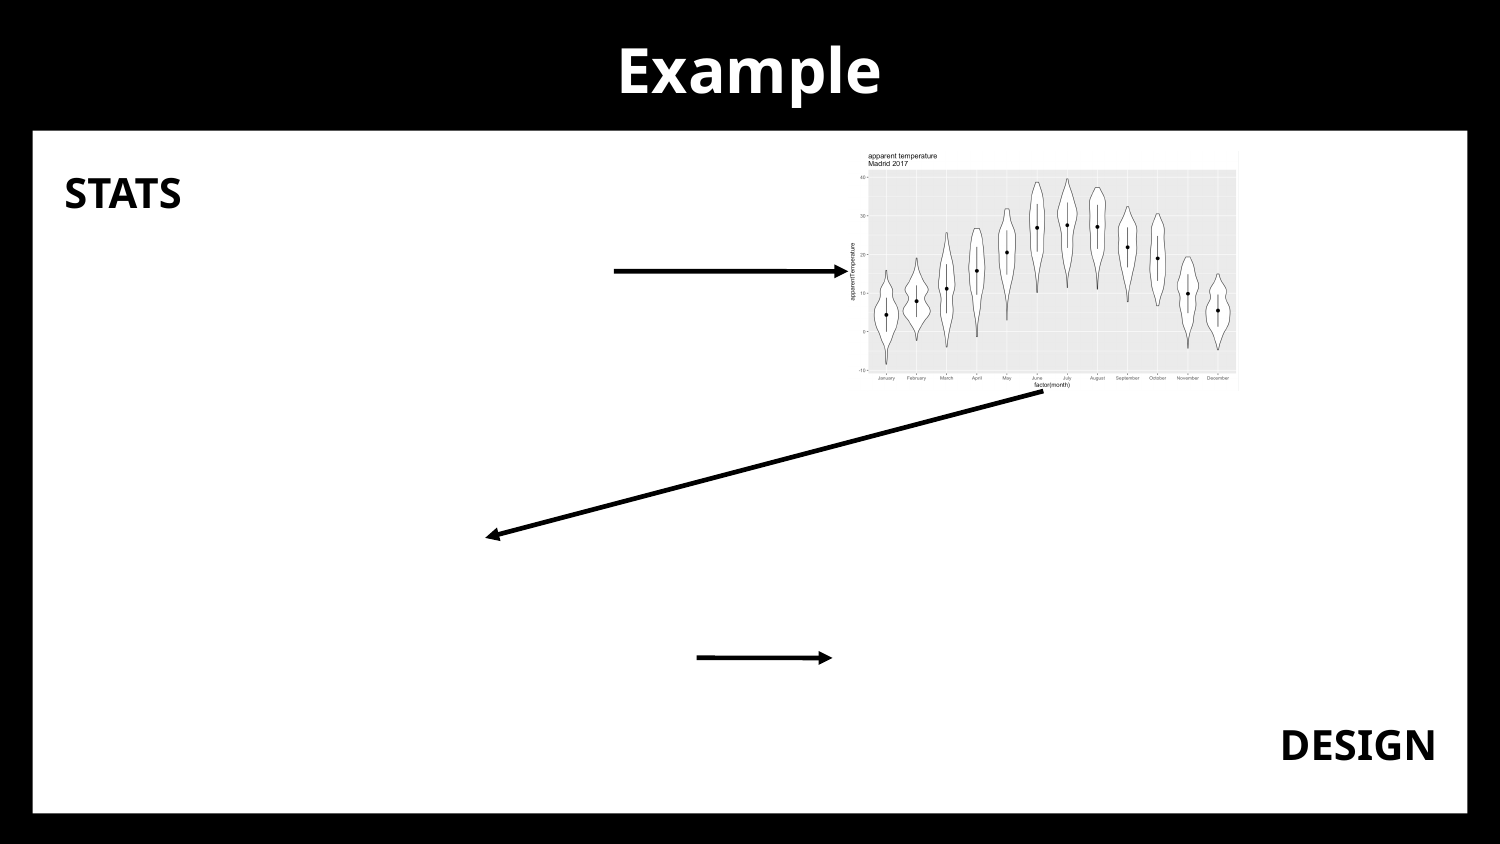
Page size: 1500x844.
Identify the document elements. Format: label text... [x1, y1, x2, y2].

picture [848, 151, 1239, 392]
text_box DESIGN [1254, 703, 1453, 778]
text_box Example [32, 21, 1468, 116]
text_box STATS [49, 151, 248, 226]
